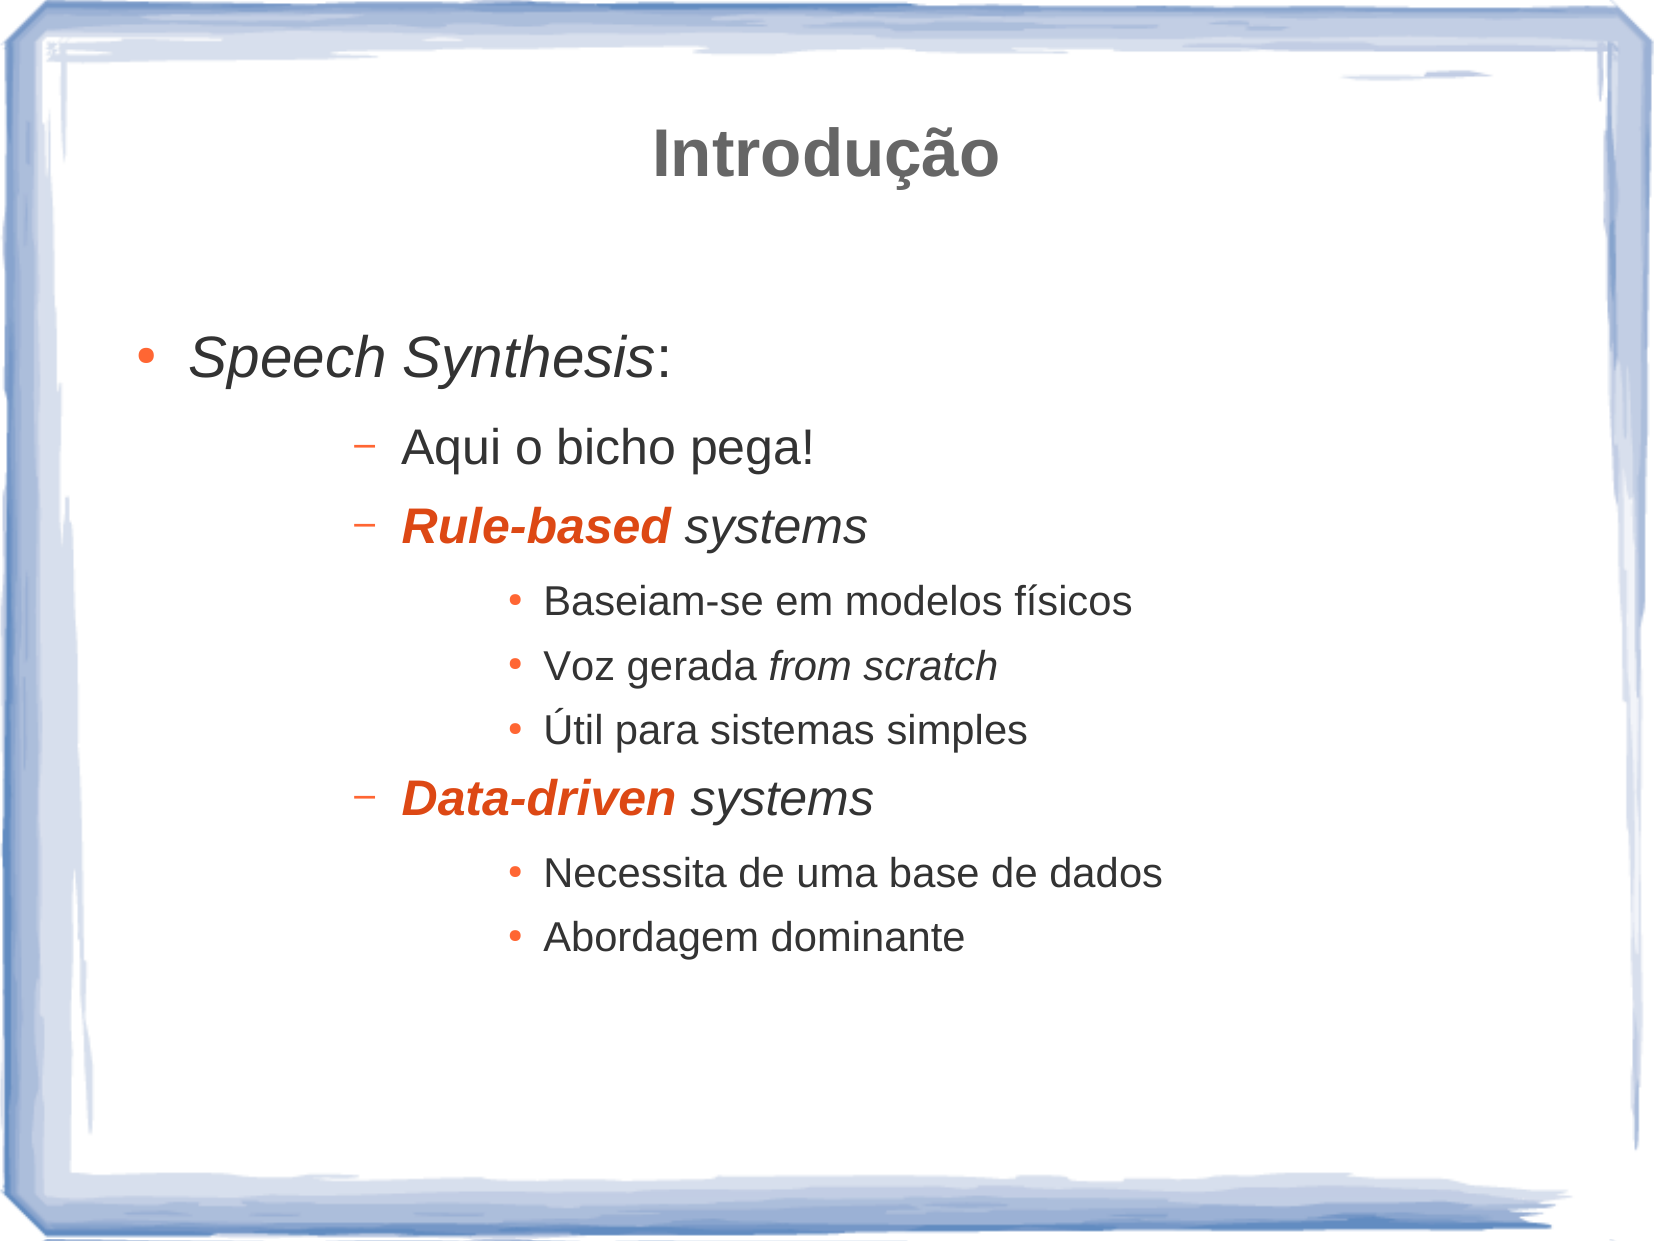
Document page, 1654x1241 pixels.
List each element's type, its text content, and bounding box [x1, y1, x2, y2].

picture [0, 0, 1654, 1241]
list Speech Synthesis: Aqui o bicho pega! Rule-based systems Baseiam-se em modelos físicos Voz gerada from scratch Útil para sistemas simples Data-driven systems Necessita de uma base de dados Abordagem dominante [118, 324, 1571, 1045]
title Introdução [82, 49, 1571, 257]
